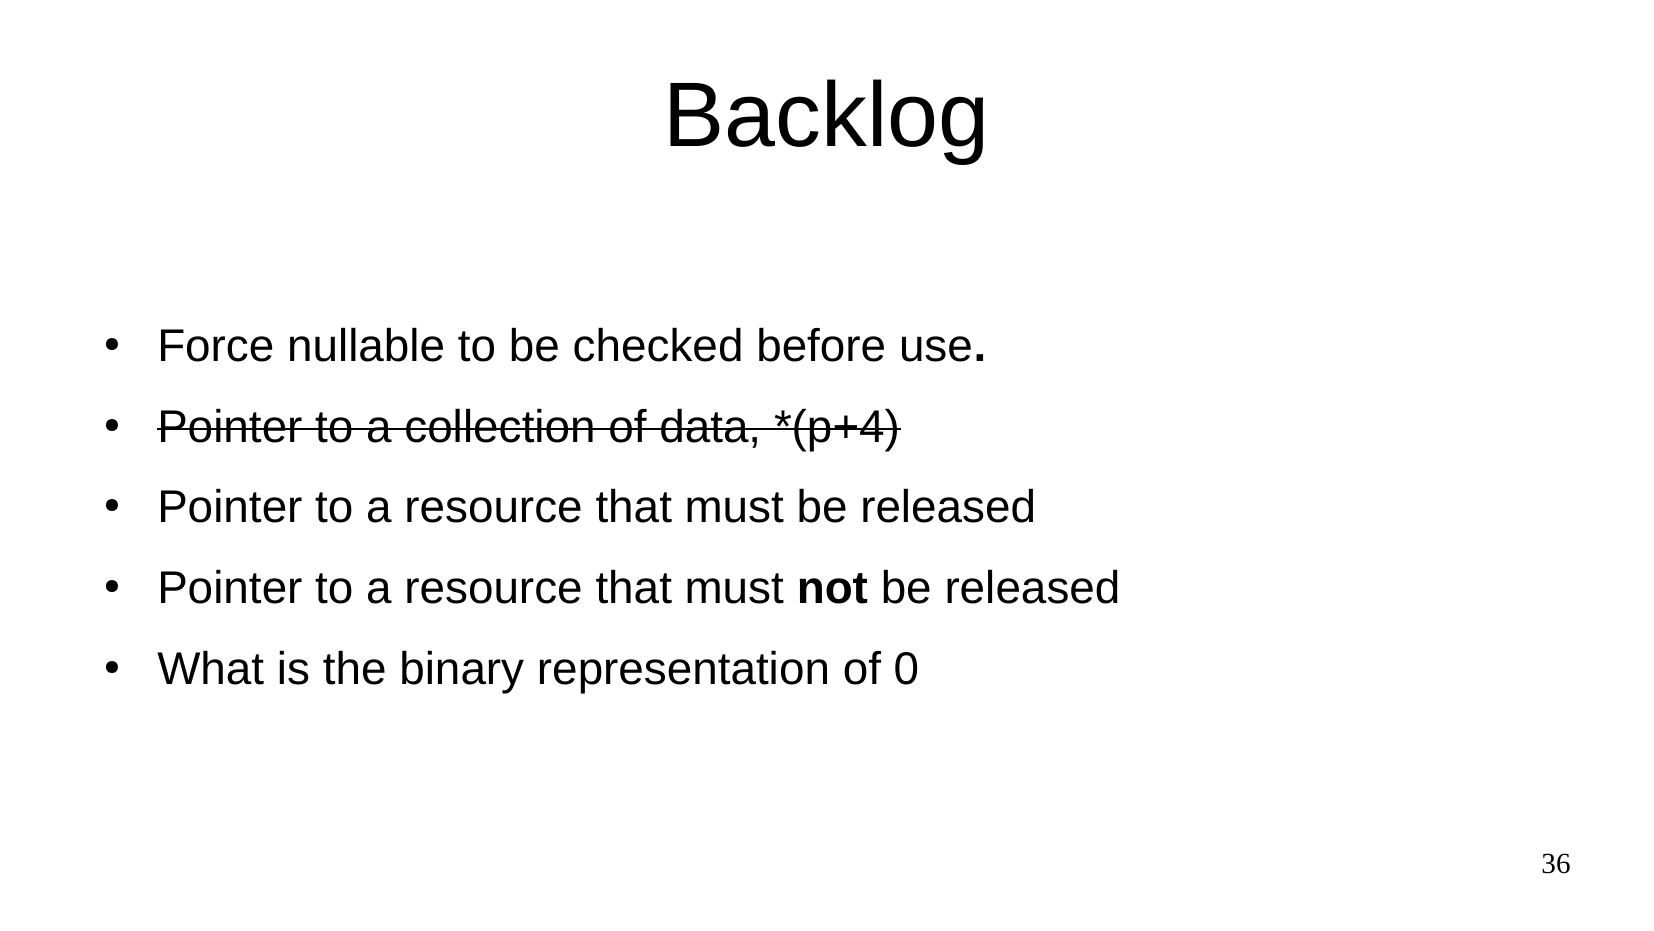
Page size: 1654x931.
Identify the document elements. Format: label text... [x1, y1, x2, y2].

list Force nullable to be checked before use. Pointer to a collection of data, *(p+4) Pointer to a resource that must be released Pointer to a resource that must not be released What is the binary representation of 0 [86, 238, 1575, 779]
title Backlog [82, 37, 1571, 193]
